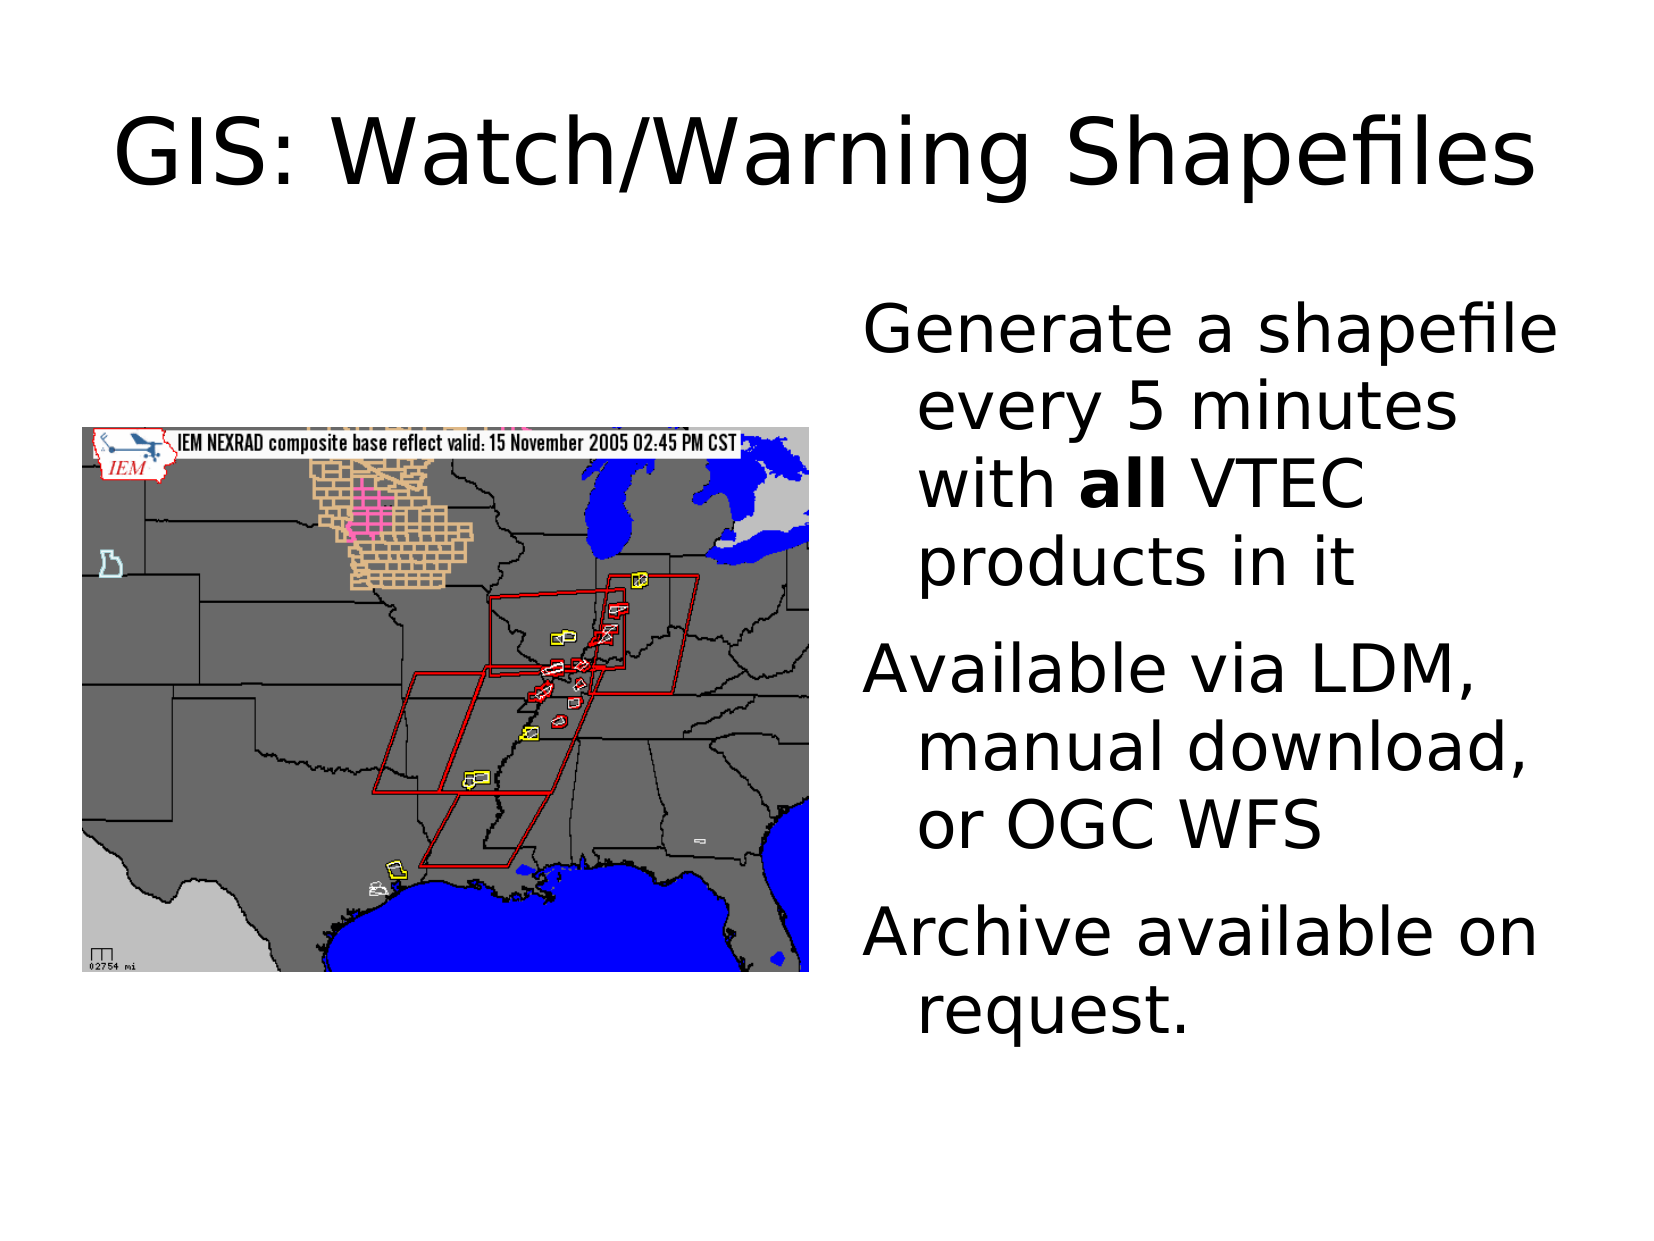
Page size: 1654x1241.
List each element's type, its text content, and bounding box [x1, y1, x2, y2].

title GIS: Watch/Warning Shapefiles [82, 49, 1571, 257]
picture [82, 427, 809, 972]
list Generate a shapefile every 5 minutes with all VTEC products in it Available via LDM, manual download, or OGC WFS Archive available on request. [845, 290, 1572, 1109]
